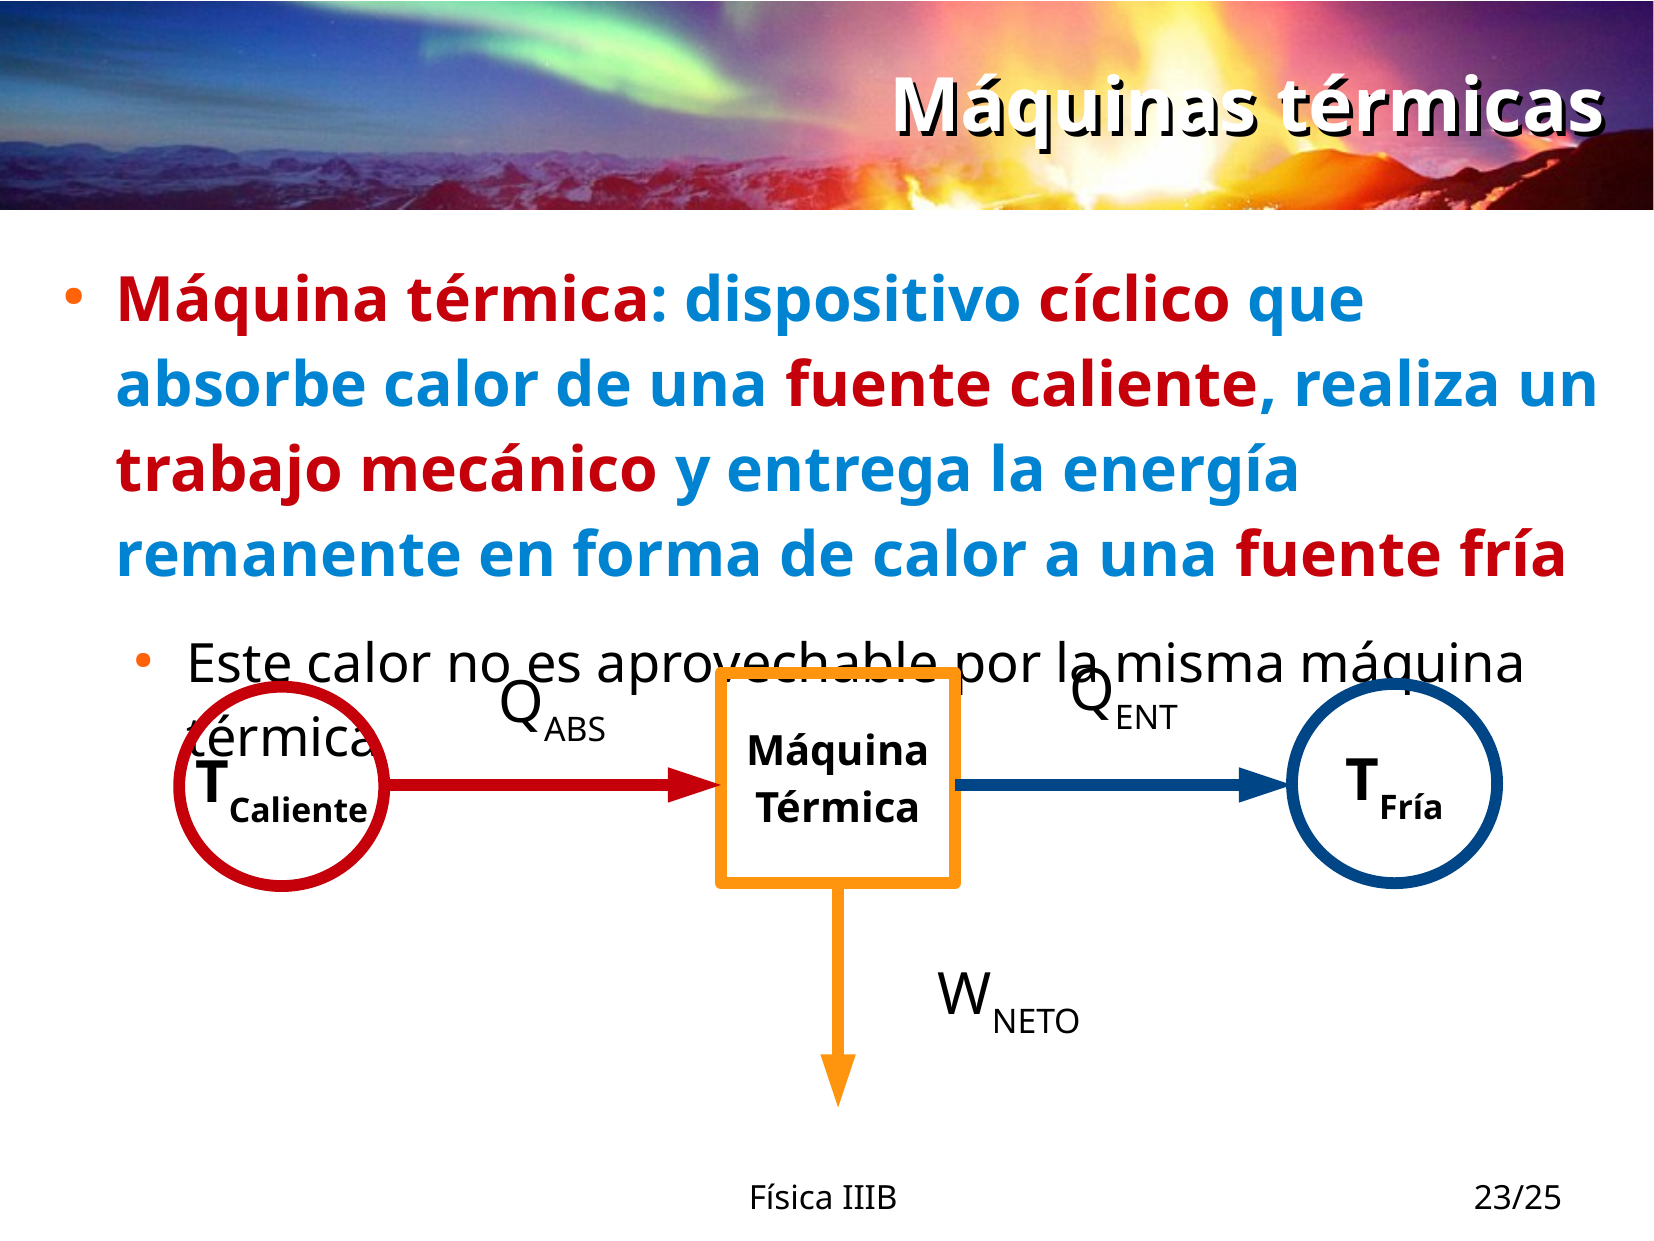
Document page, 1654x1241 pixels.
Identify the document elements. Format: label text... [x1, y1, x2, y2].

list Máquina térmica: dispositivo cíclico que absorbe calor de una fuente caliente, realiza un trabajo mecánico y entrega la energía remanente en forma de calor a una fuente fría Este calor no es aprovechable por la misma máquina térmica [45, 255, 1606, 1156]
text_box TCaliente [179, 686, 385, 887]
picture [0, 1, 1654, 210]
text_box TFría [1292, 683, 1498, 884]
text_box WNETO [865, 945, 1153, 1156]
title Máquinas térmicas [45, 15, 1606, 191]
text_box Máquina Térmica [720, 672, 956, 884]
